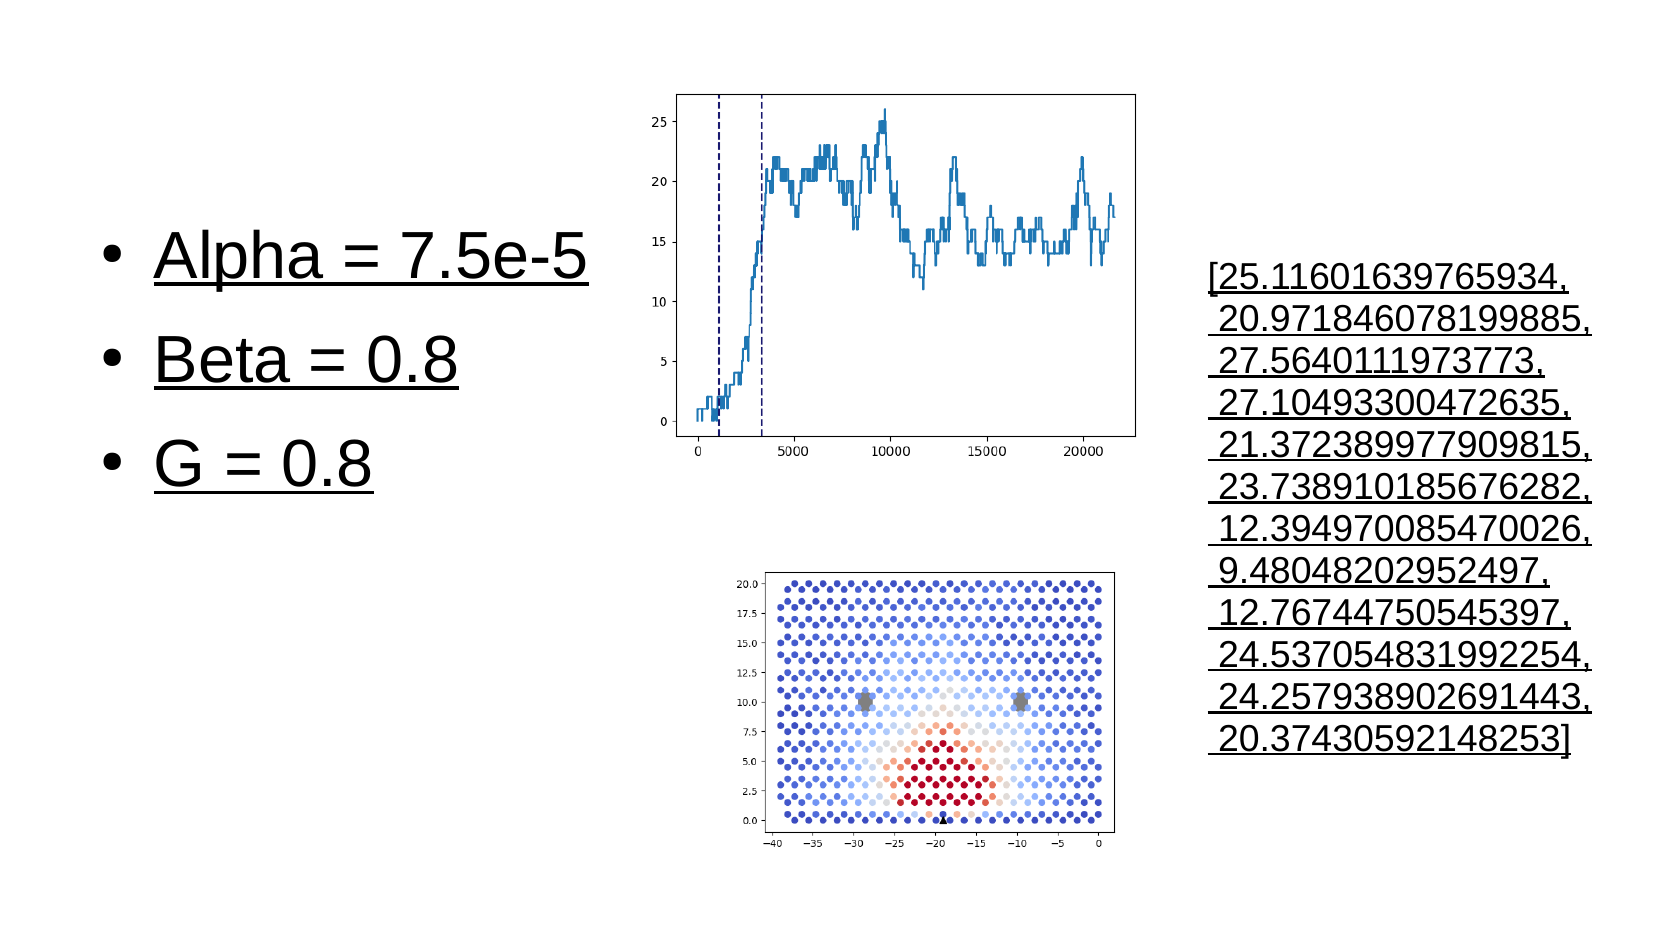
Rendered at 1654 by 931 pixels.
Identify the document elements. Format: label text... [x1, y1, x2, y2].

picture [708, 758, 1159, 869]
text_box [25.11601639765934, 20.971846078199885, 27.5640111973773, 27.10493300472635, 21.372389977909815, 23.738910185676282, 12.394970085470026, 9.48048202952497, 12.76744750545397, 24.537054831992254, 24.257938902691443, 20.37430592148253] [1192, 248, 1607, 767]
picture [602, 40, 1194, 217]
list Alpha = 7.5e-5 Beta = 0.8 G = 0.8 [82, 217, 1571, 758]
